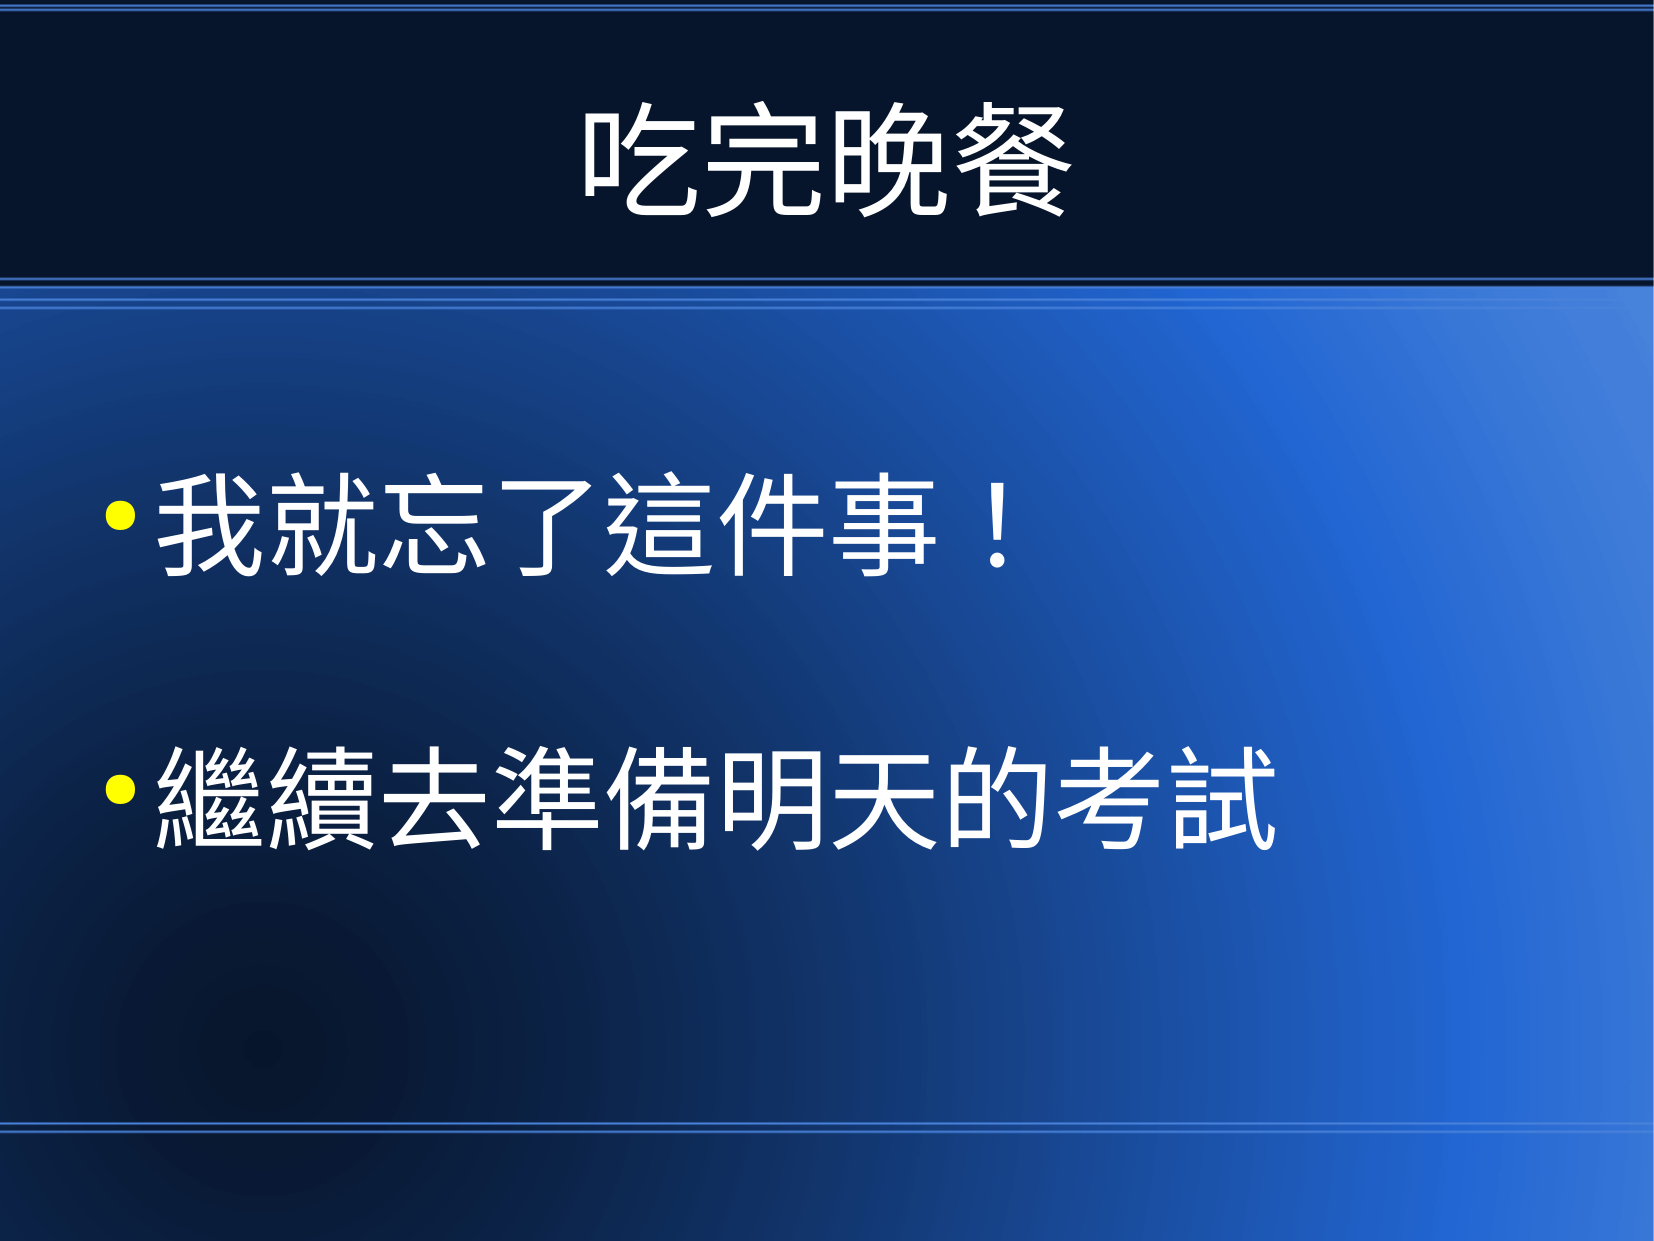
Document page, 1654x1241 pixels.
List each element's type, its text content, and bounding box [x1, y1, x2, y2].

picture [0, 0, 1654, 1241]
list 我就忘了這件事！ 繼續去準備明天的考試 [82, 355, 1571, 1241]
title 吃完晚餐 [82, 49, 1571, 257]
